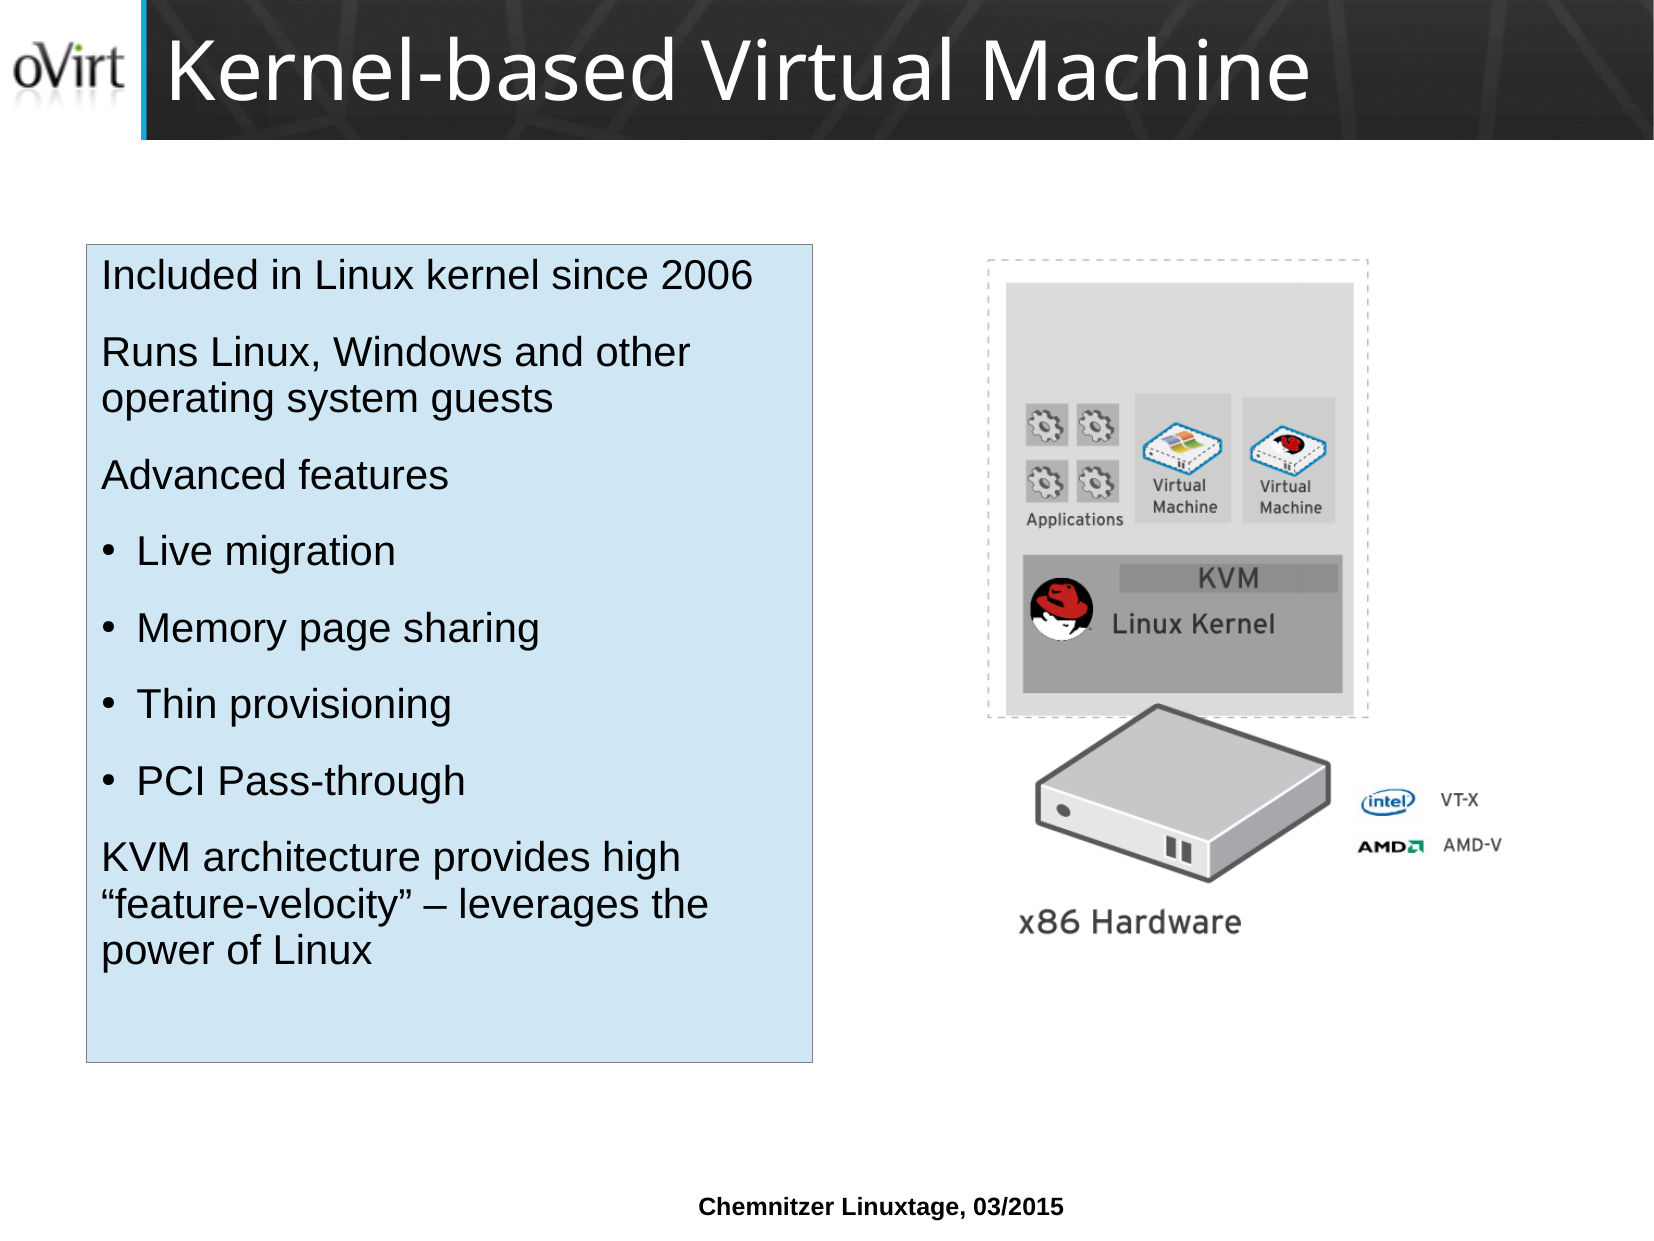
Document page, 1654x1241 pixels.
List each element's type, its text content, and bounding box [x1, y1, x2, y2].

picture [980, 251, 1516, 942]
picture [0, 0, 1654, 140]
text_box Included in Linux kernel since 2006 Runs Linux, Windows and other operating system guests Advanced features Live migration Memory page sharing Thin provisioning PCI Pass-through KVM architecture provides high “feature-velocity” – leverages the power of Linux [86, 244, 813, 1063]
title Kernel-based Virtual Machine [164, 18, 1653, 119]
